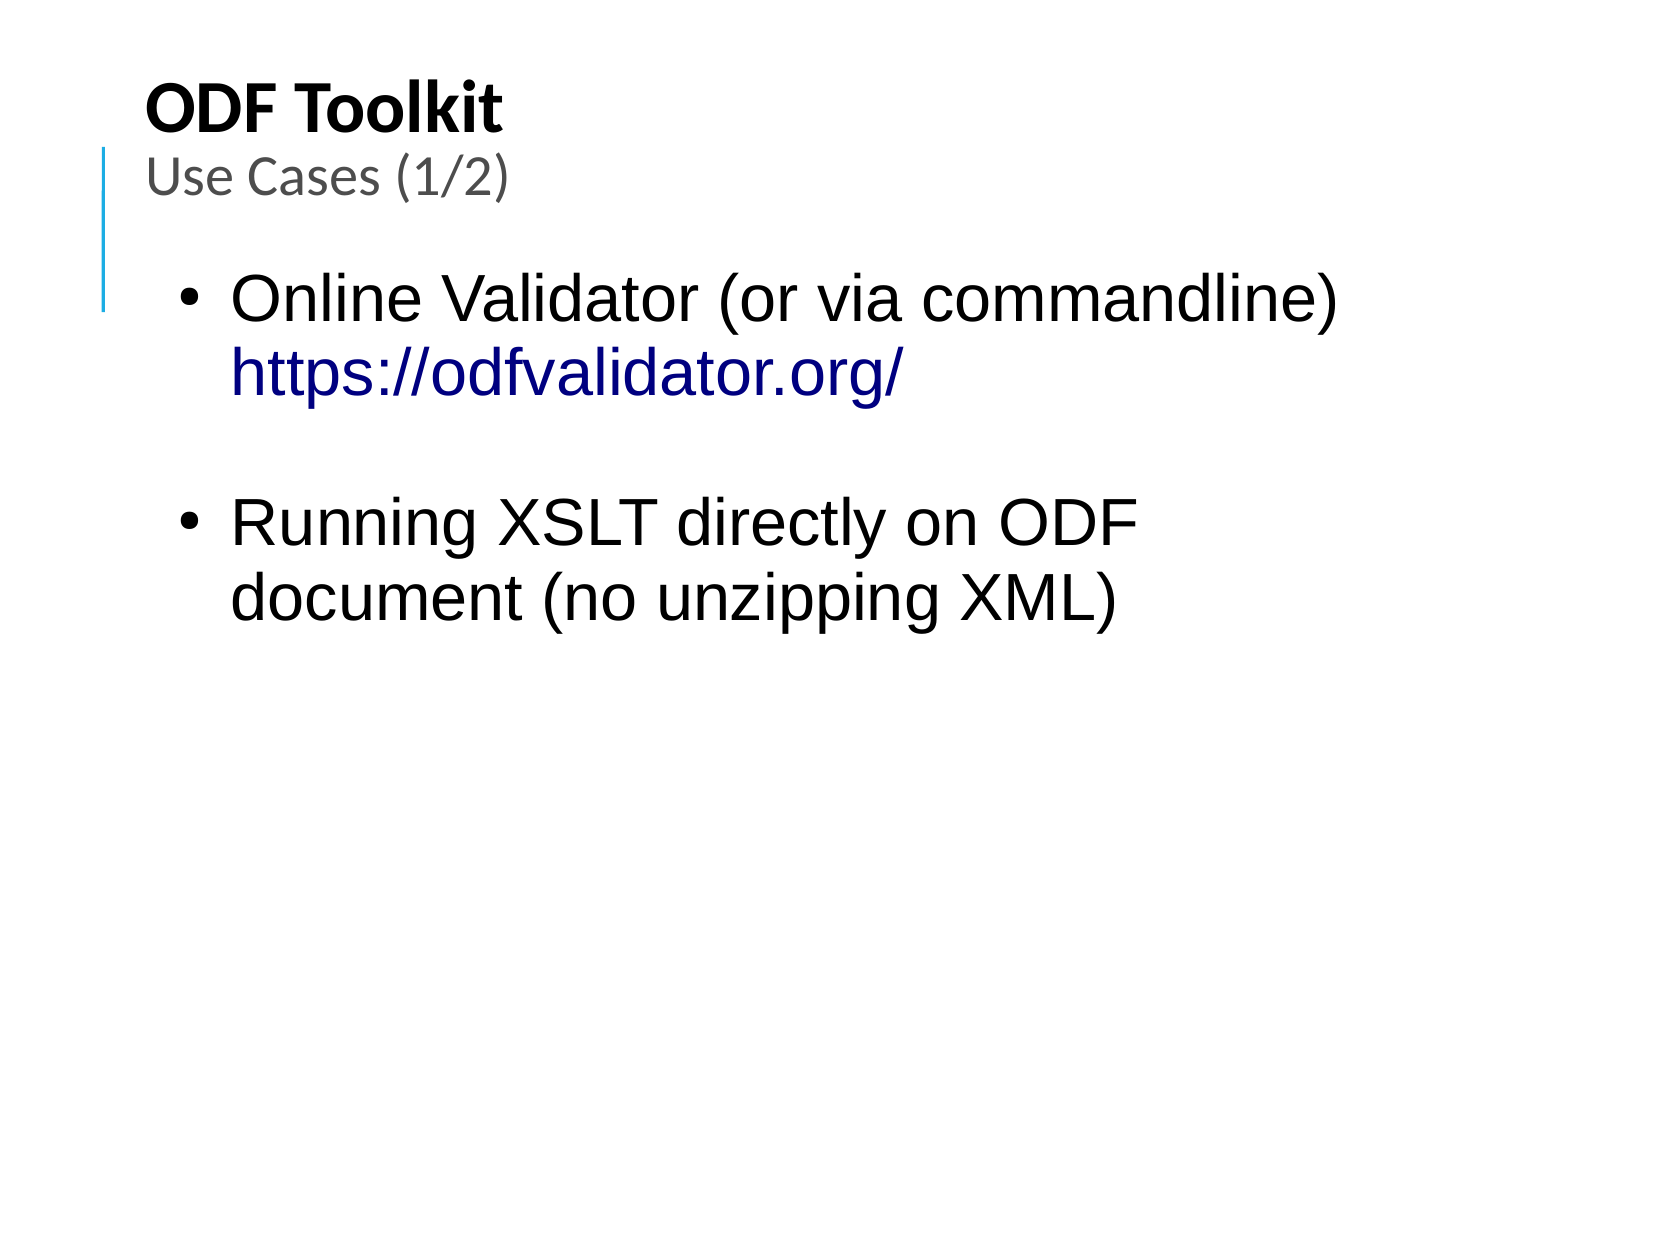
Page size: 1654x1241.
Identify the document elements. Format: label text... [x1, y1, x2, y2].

title ODF Toolkit Use Cases (1/2) [145, 67, 1388, 220]
text_box Online Validator (or via commandline) https://odfvalidator.org/ Running XSLT directly on ODF document (no unzipping XML) [145, 253, 1423, 1240]
